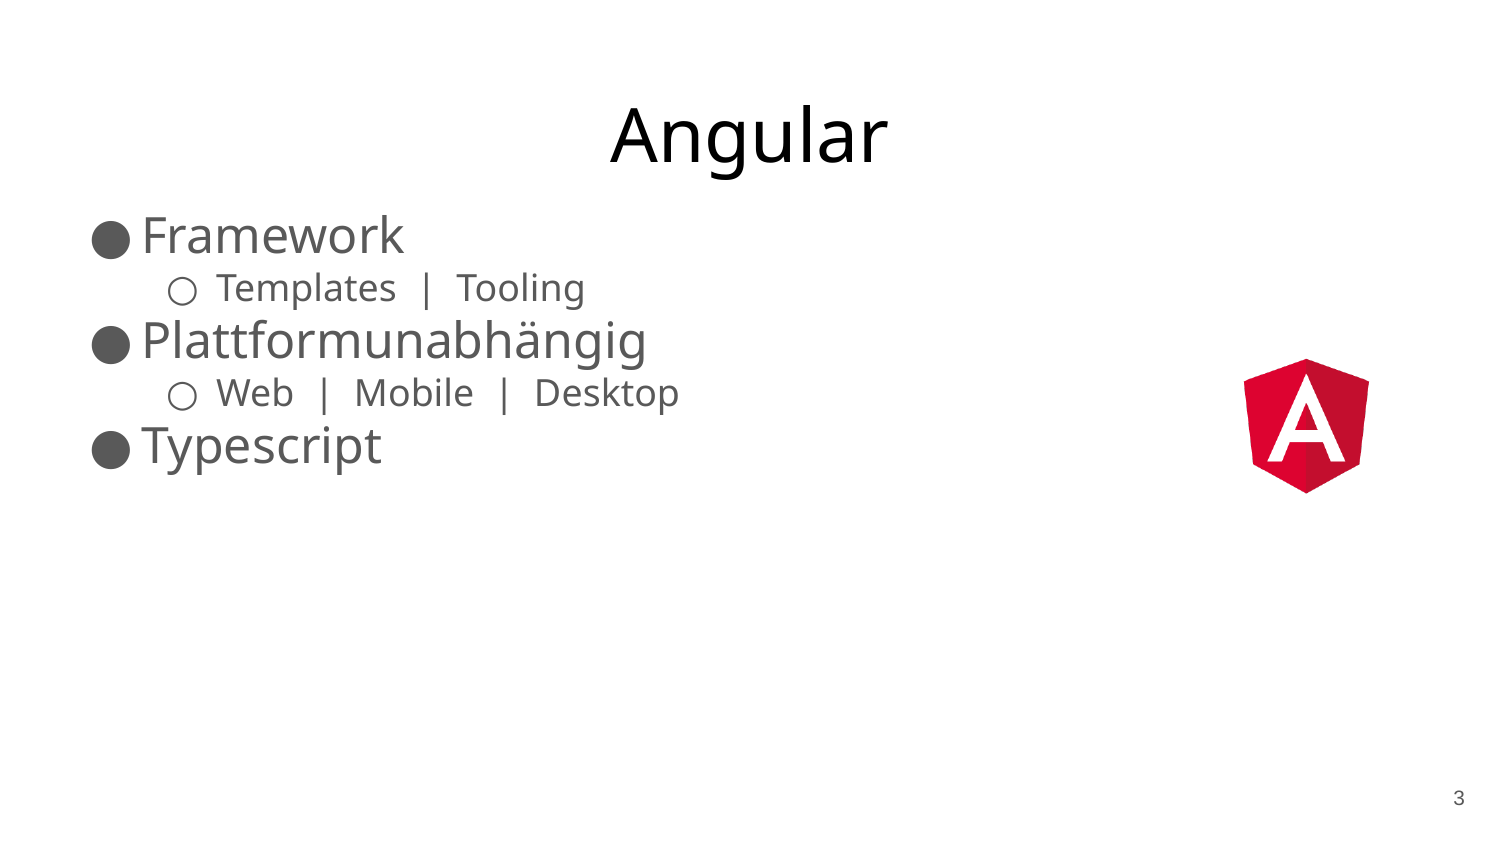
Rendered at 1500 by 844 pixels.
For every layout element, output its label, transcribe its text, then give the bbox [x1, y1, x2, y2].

slide_number <number> [1389, 764, 1480, 830]
picture [1222, 338, 1390, 506]
title Angular [51, 72, 1449, 167]
list Framework Templates | Tooling Plattformunabhängig Web | Mobile | Desktop Typescript [51, 189, 1449, 750]
